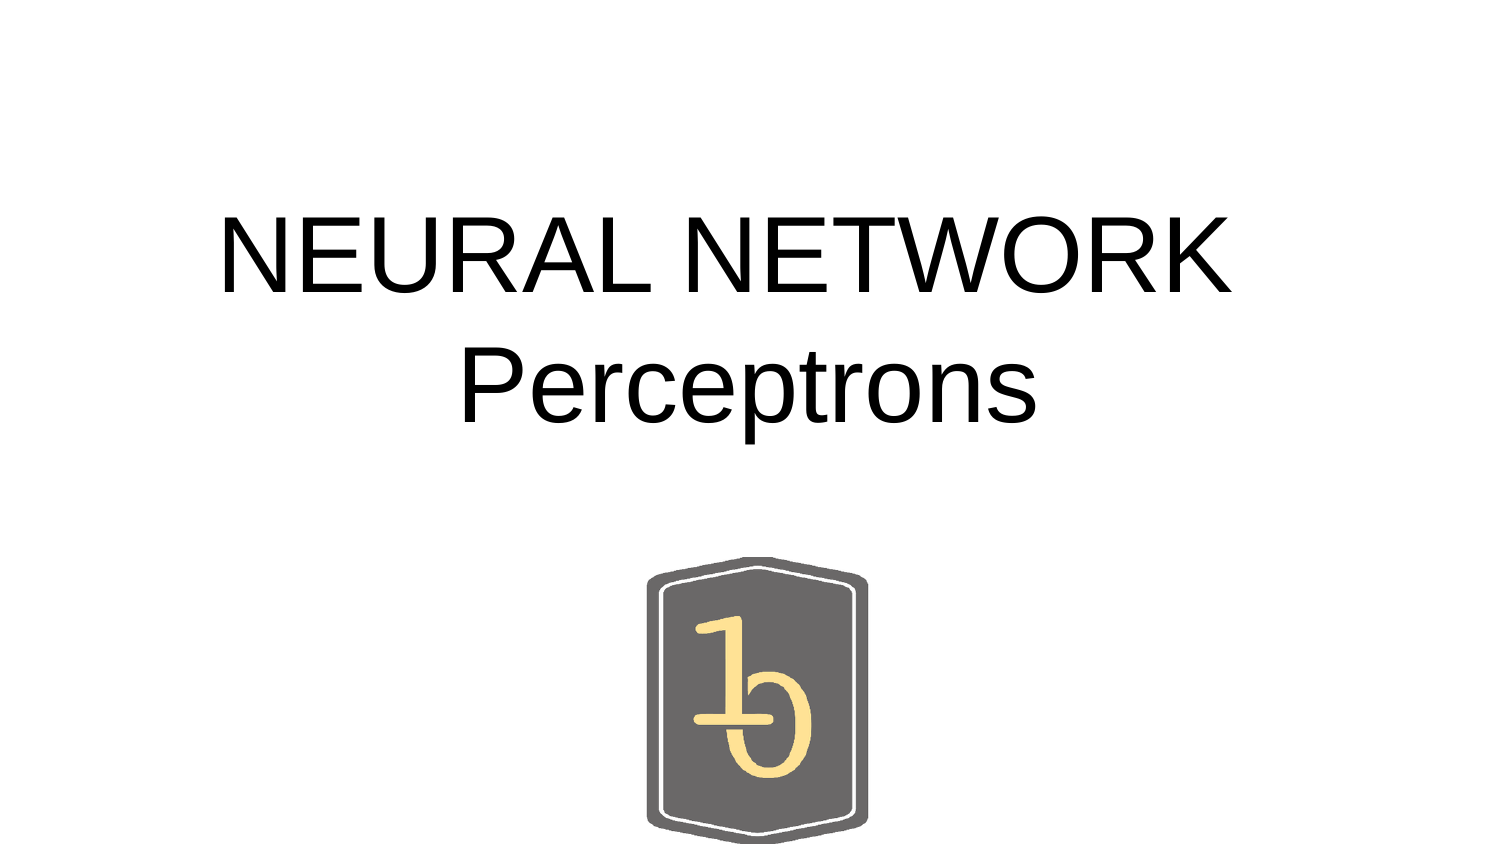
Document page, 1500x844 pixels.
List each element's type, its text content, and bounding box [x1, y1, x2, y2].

picture [588, 557, 926, 844]
title NEURAL NETWORK Perceptrons [51, 122, 1449, 459]
